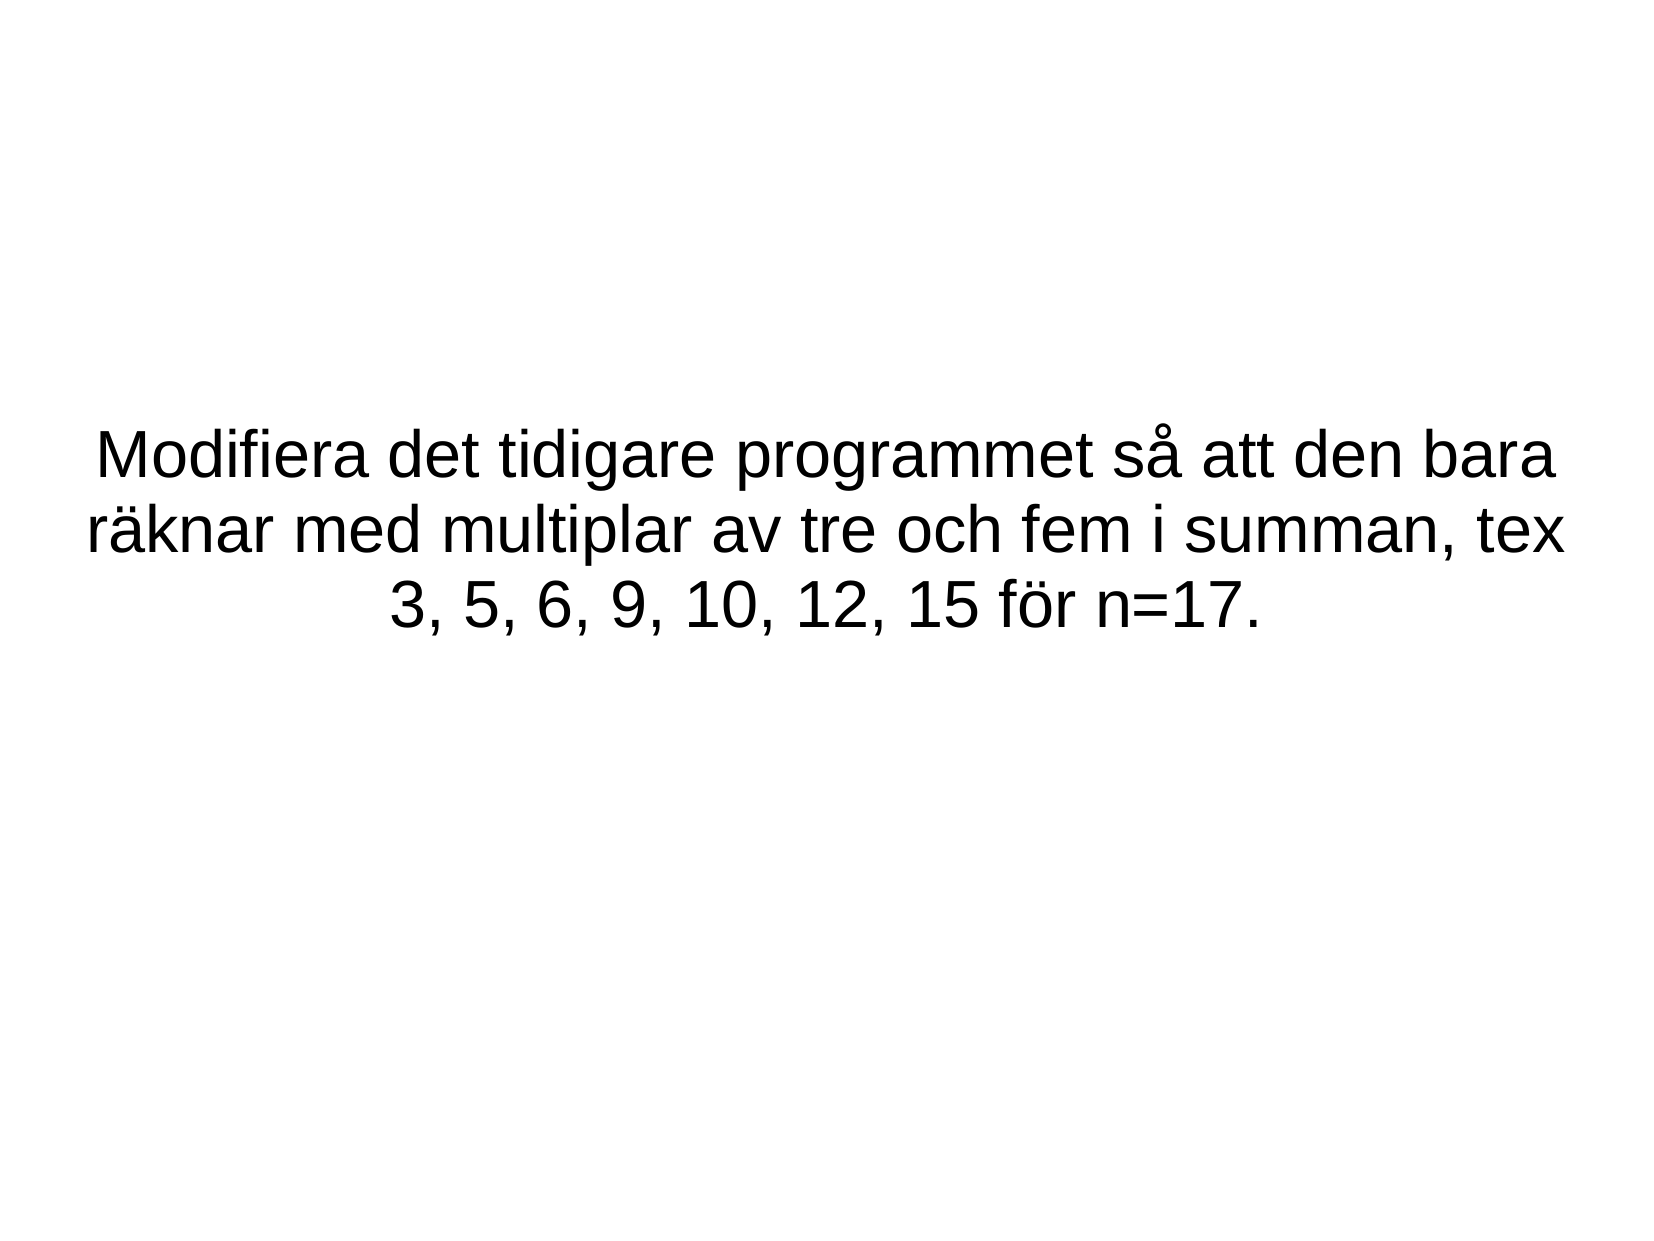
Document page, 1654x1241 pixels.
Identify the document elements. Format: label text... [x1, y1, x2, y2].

subtitle Modifiera det tidigare programmet så att den bara räknar med multiplar av tre och fem i summan, tex 3, 5, 6, 9, 10, 12, 15 för n=17. [82, 49, 1571, 1010]
